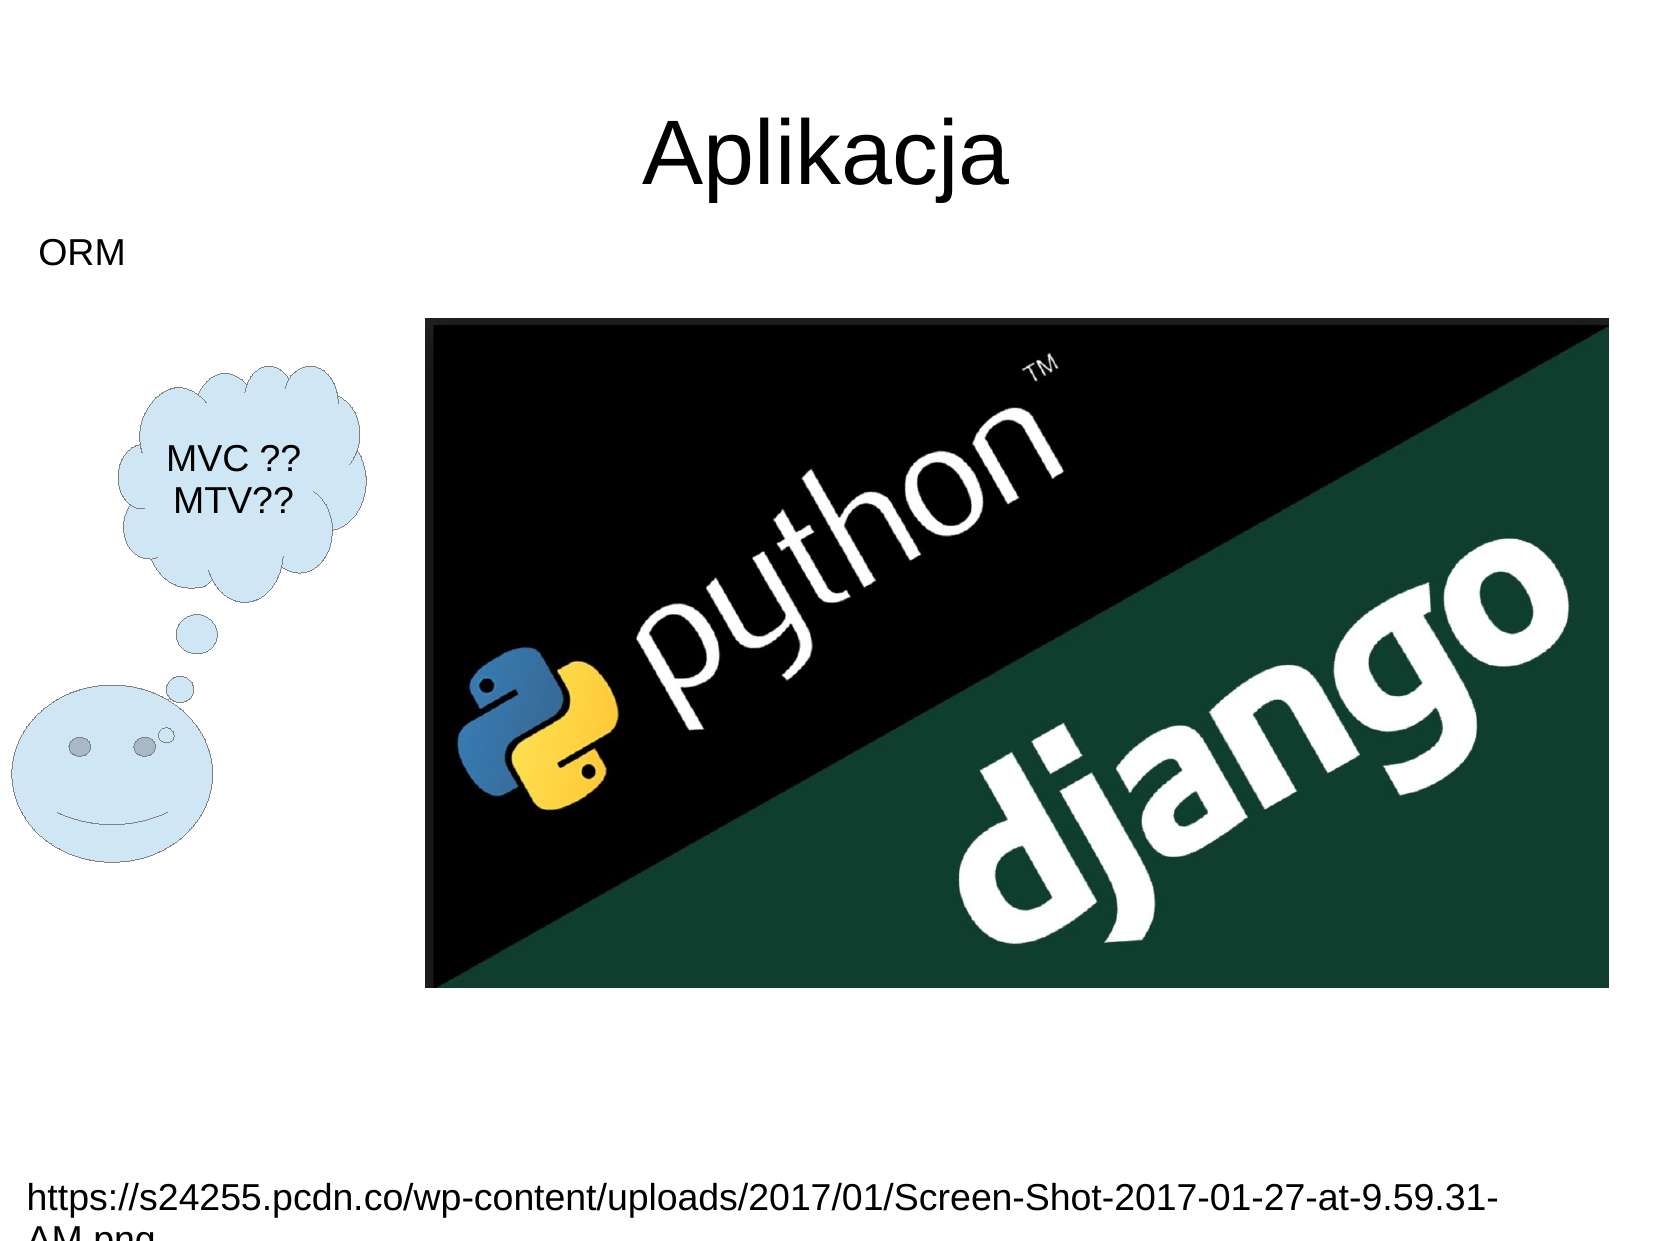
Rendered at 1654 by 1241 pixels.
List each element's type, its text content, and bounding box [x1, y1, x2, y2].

text_box [11, 685, 213, 863]
text_box ORM [23, 224, 225, 324]
text_box MVC ?? MTV?? [158, 727, 175, 743]
picture [425, 318, 1609, 988]
title Aplikacja [82, 49, 1571, 257]
text_box MVC ?? MTV?? [118, 366, 367, 603]
text_box https://s24255.pcdn.co/wp-content/uploads/2017/01/Screen-Shot-2017-01-27-at-9.59.31-AM.png [11, 1169, 1643, 1227]
text_box MVC ?? MTV?? [166, 676, 194, 703]
text_box MVC ?? MTV?? [176, 614, 218, 654]
